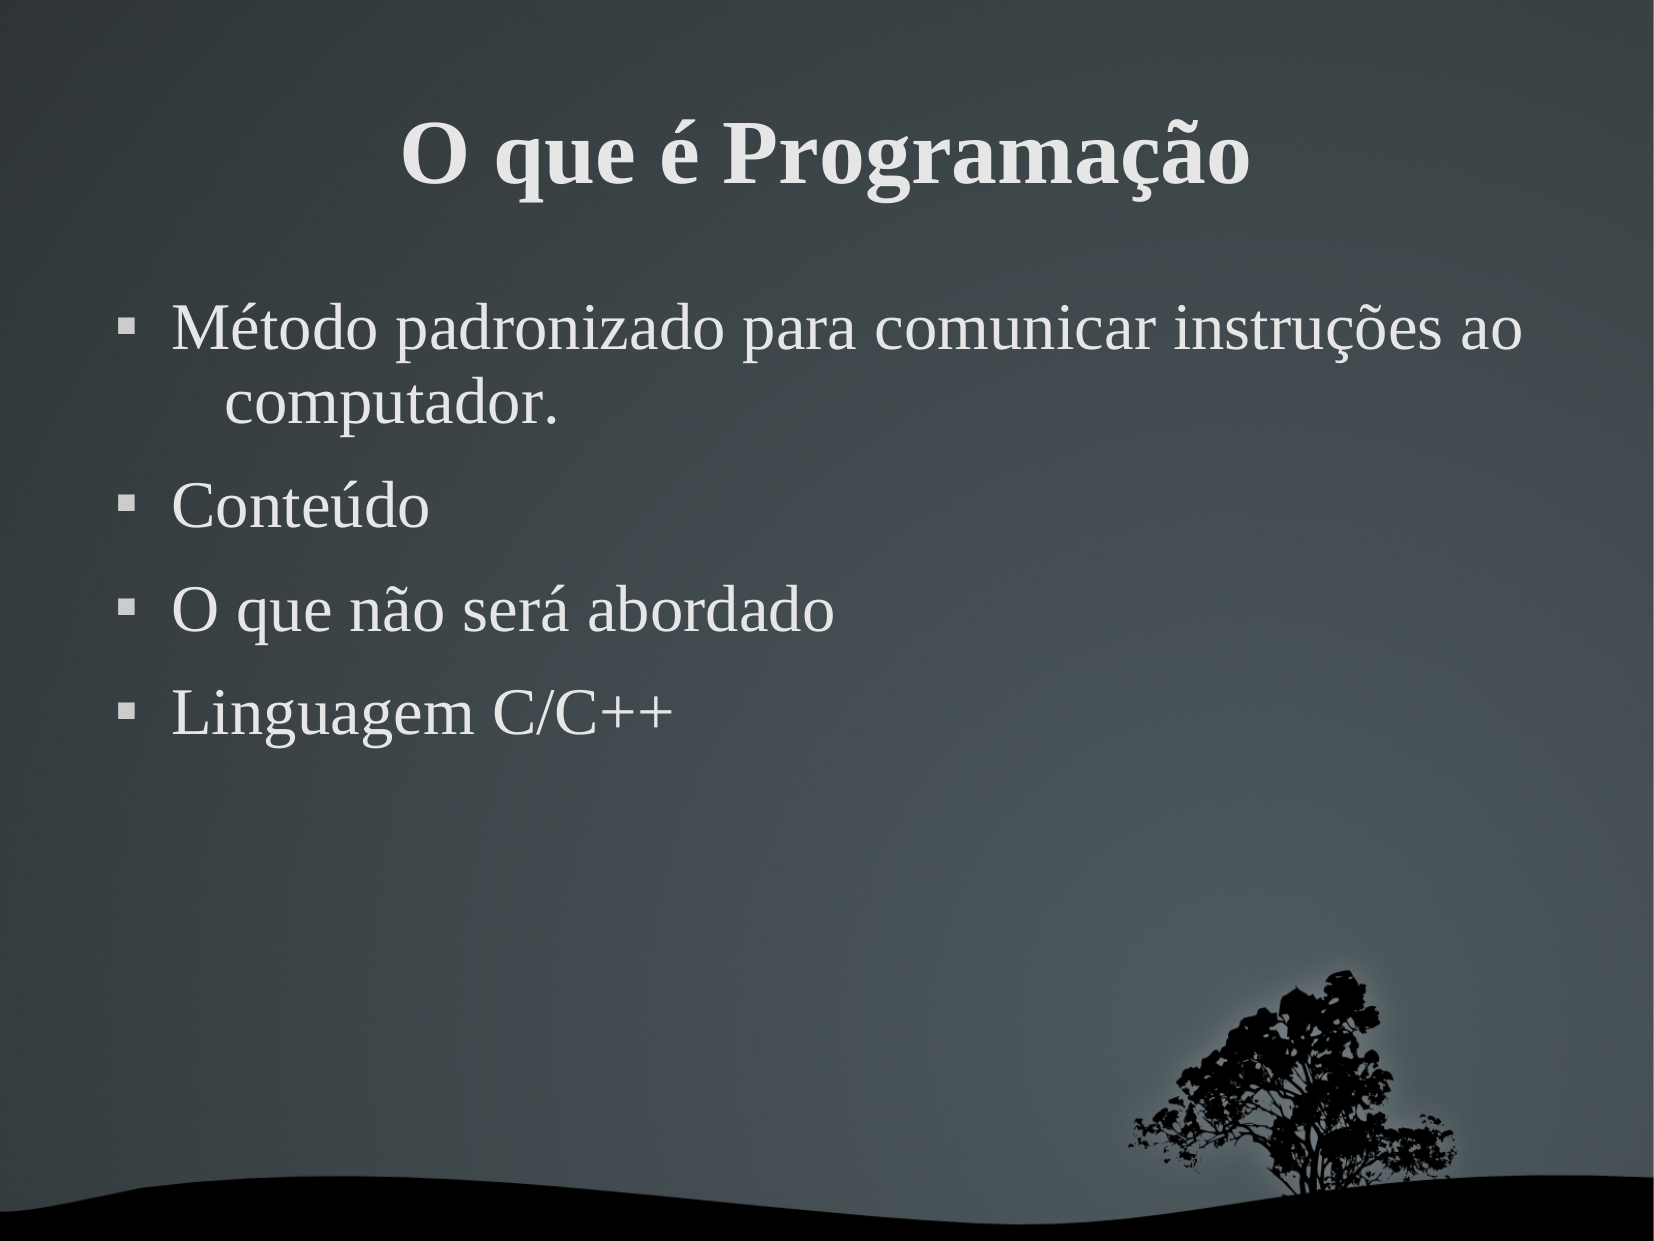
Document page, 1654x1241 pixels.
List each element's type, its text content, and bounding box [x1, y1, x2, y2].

title O que é Programação [82, 49, 1571, 257]
picture [0, 0, 1654, 1241]
list Método padronizado para comunicar instruções ao computador. Conteúdo O que não será abordado Linguagem C/C++ [82, 290, 1571, 1094]
